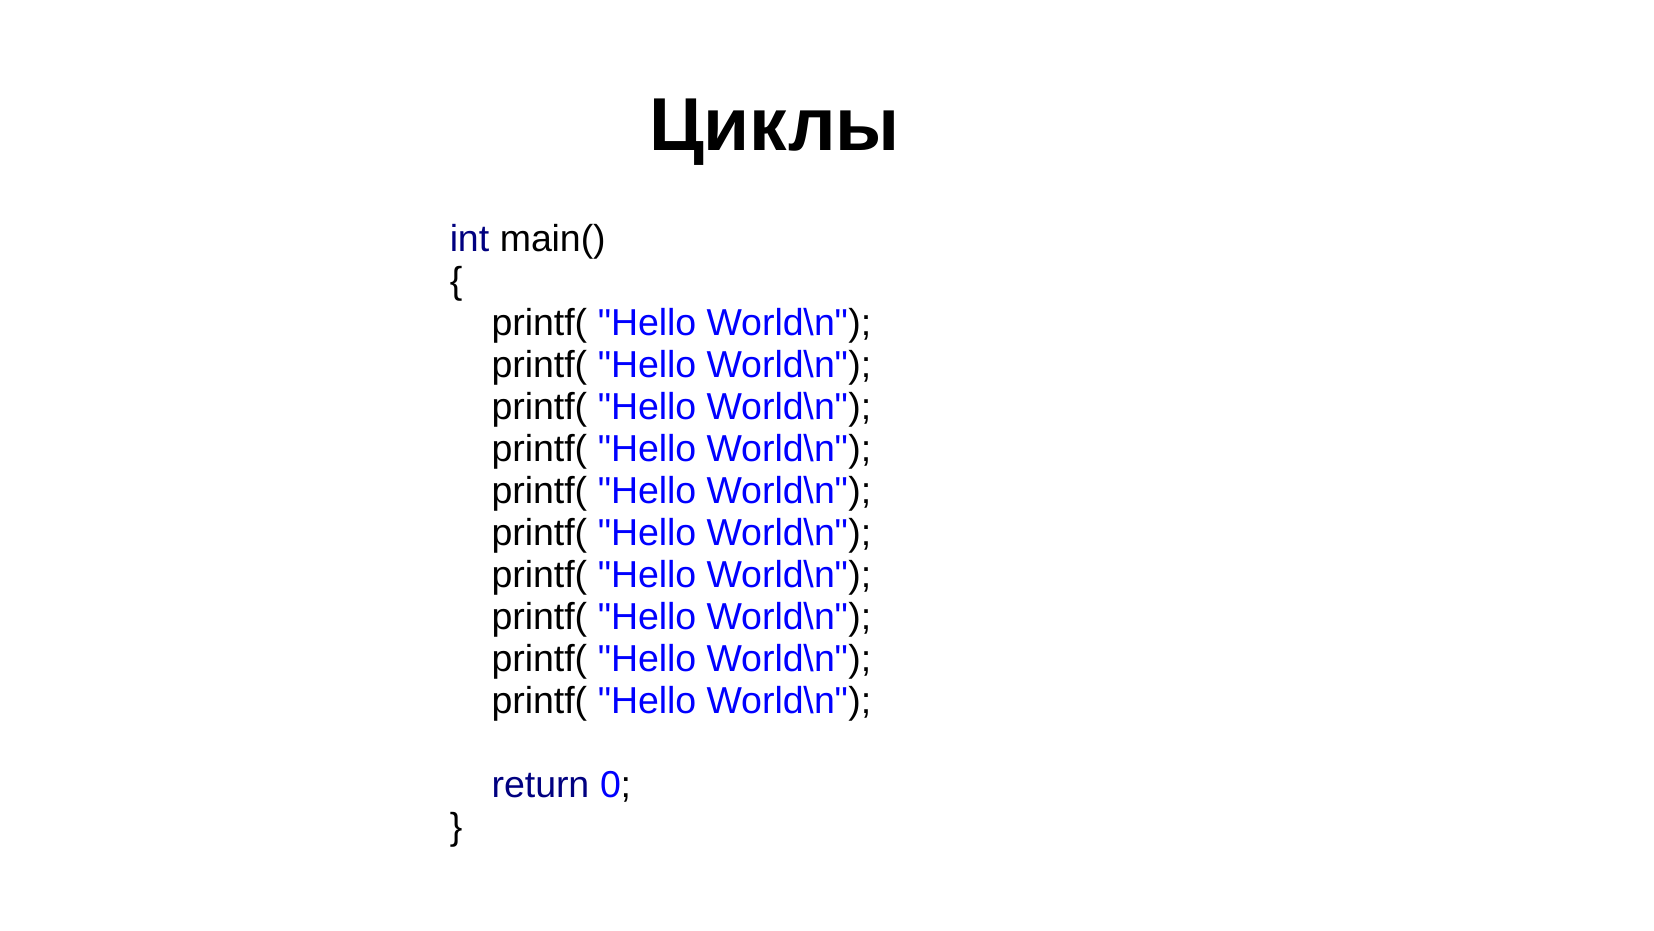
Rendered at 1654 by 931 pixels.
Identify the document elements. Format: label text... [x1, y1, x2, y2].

text_box int main() { printf( "Hello World\n"); printf( "Hello World\n"); printf( "Hello World\n"); printf( "Hello World\n"); printf( "Hello World\n"); printf( "Hello World\n"); printf( "Hello World\n"); printf( "Hello World\n"); printf( "Hello World\n"); printf( "Hello World\n"); return 0; } [435, 210, 1186, 856]
text_box Циклы [634, 75, 916, 174]
